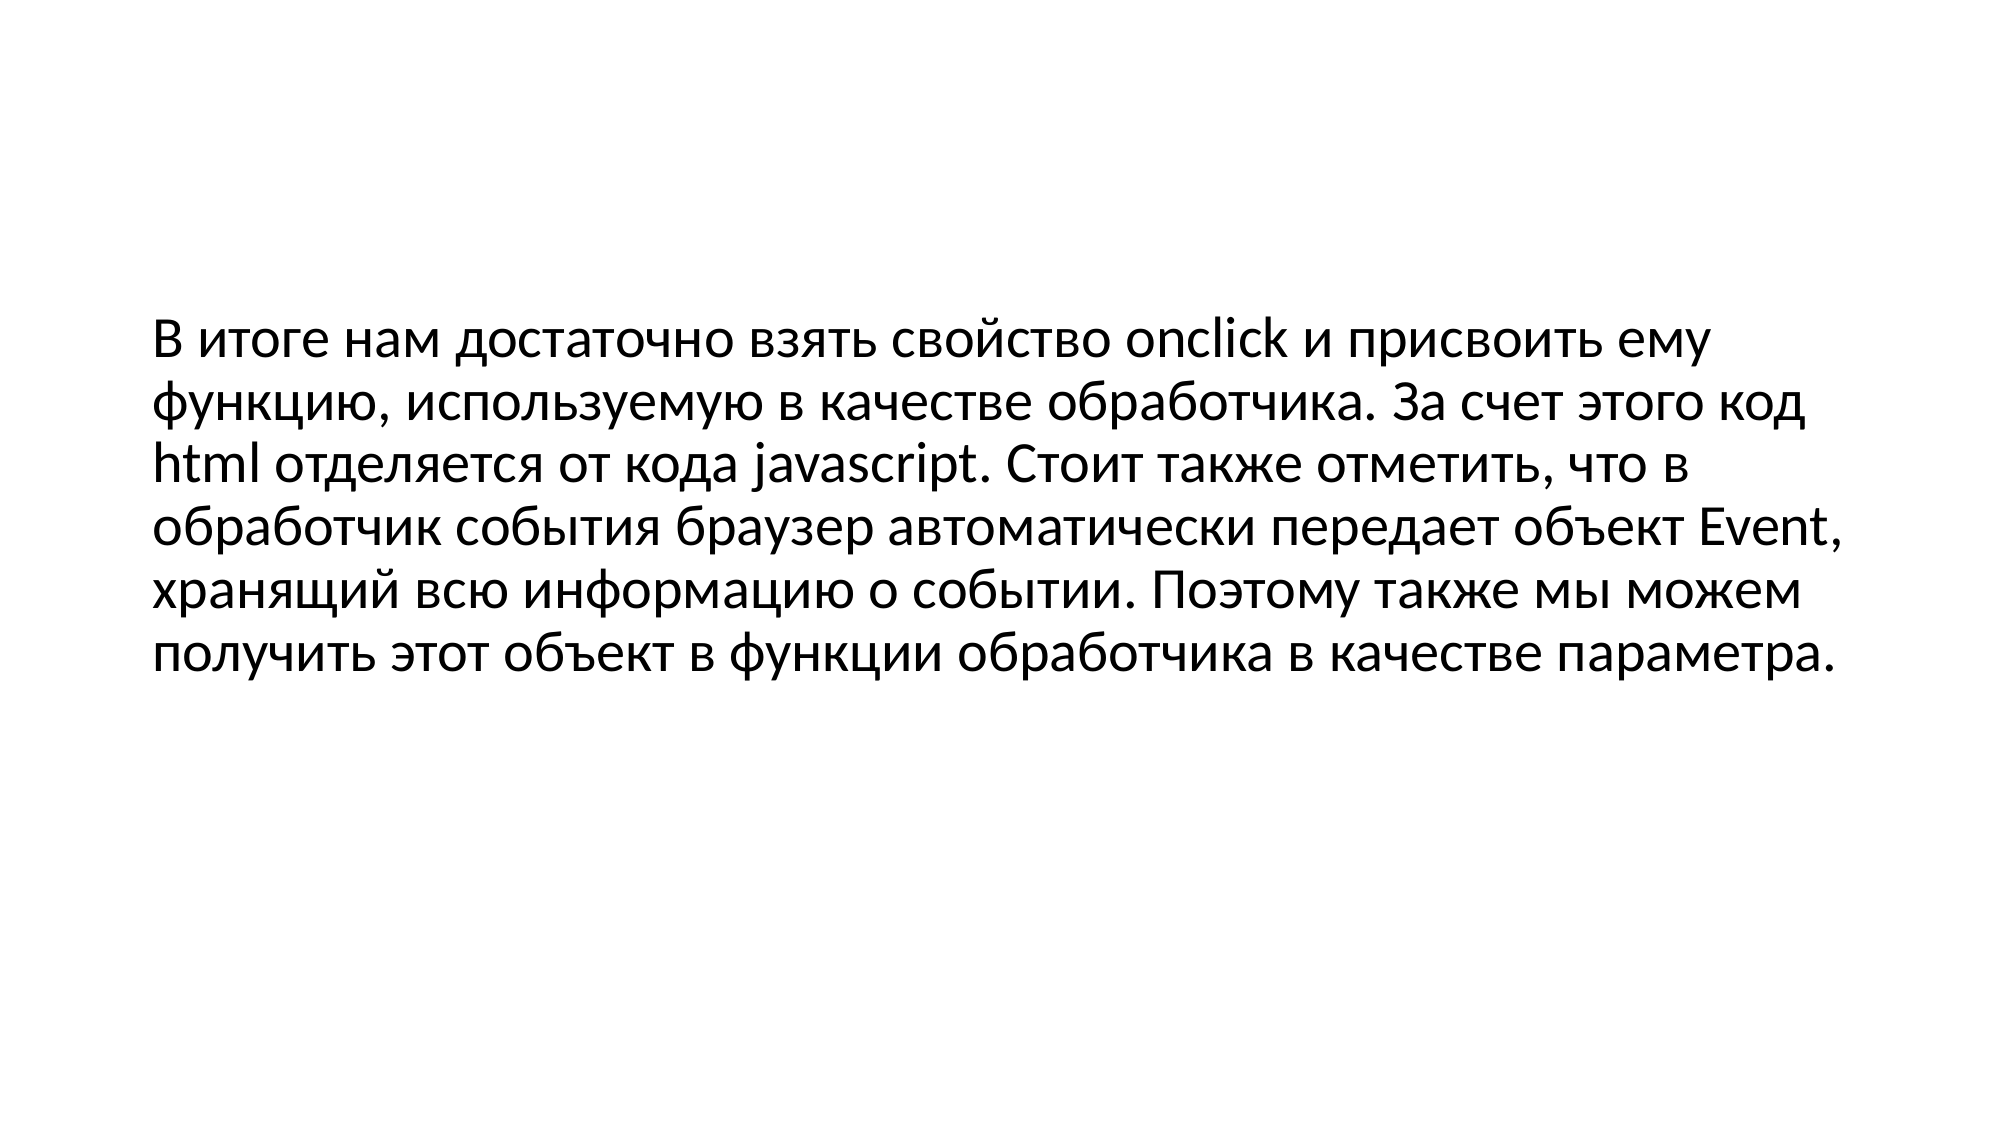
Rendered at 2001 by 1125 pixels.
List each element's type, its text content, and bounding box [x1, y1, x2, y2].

list В итоге нам достаточно взять свойство onclick и присвоить ему функцию, используемую в качестве обработчика. За счет этого код html отделяется от кода javascript. Стоит также отметить, что в обработчик события браузер автоматически передает объект Event, хранящий всю информацию о событии. Поэтому также мы можем получить этот объект в функции обработчика в качестве параметра. [137, 299, 1863, 1014]
